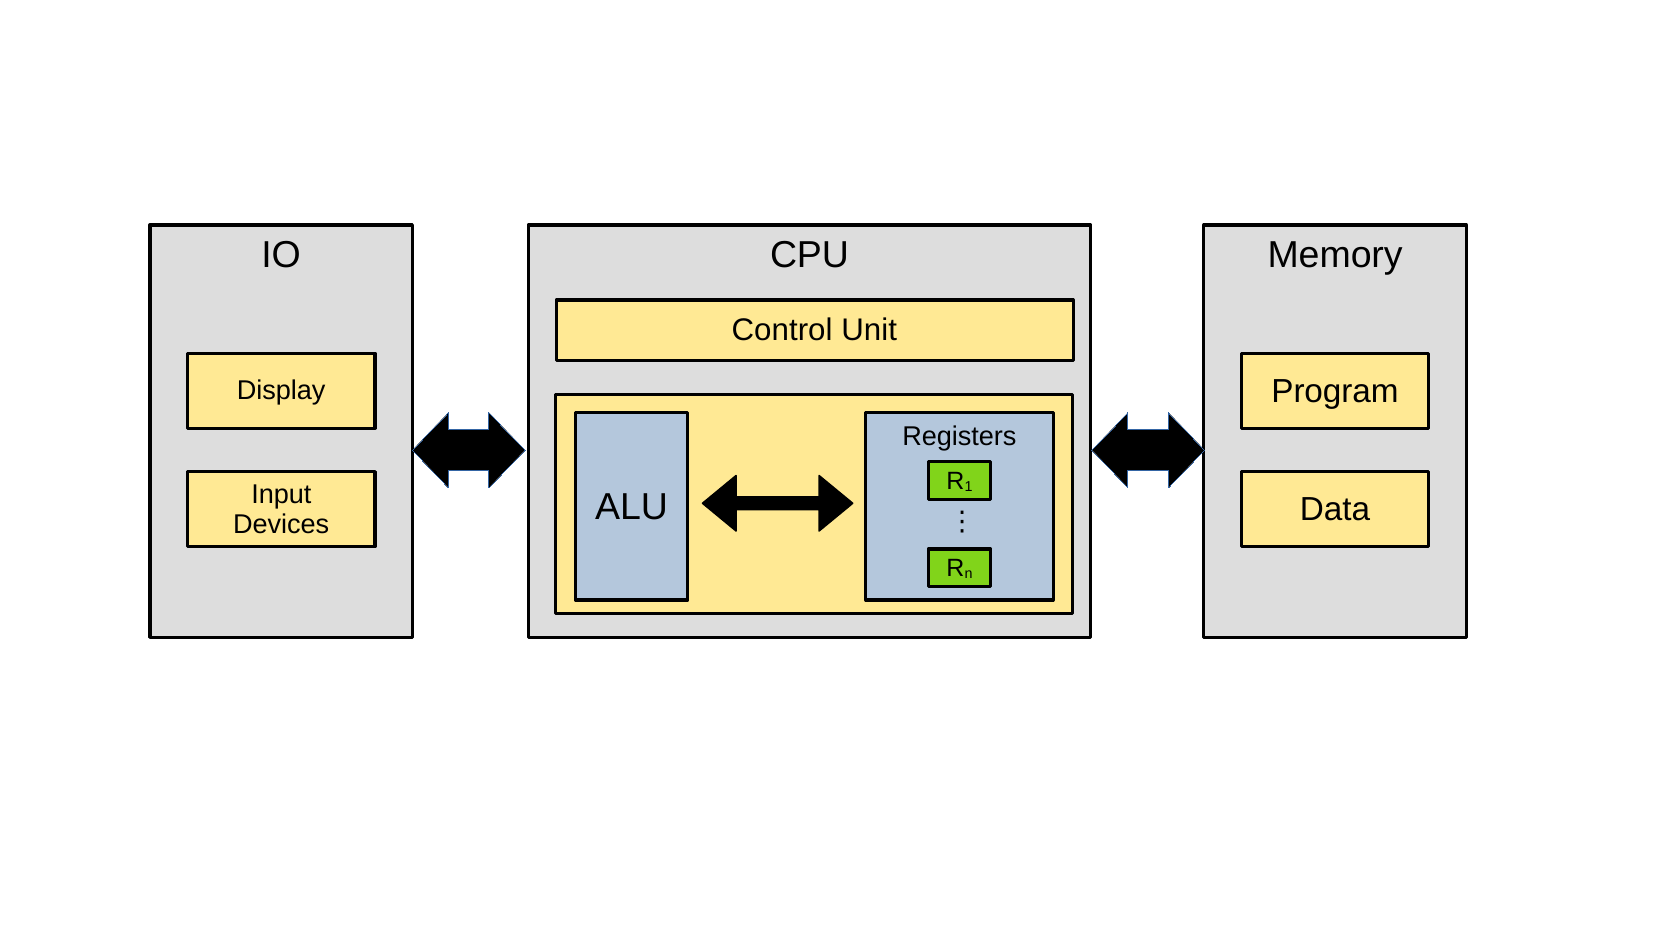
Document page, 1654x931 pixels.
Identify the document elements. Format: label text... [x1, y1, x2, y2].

text_box Rn [928, 548, 991, 587]
text_box CPU [528, 224, 1091, 638]
text_box Program [1241, 353, 1429, 429]
text_box [1091, 412, 1205, 488]
text_box R1 [928, 461, 991, 500]
text_box Registers [865, 412, 1054, 600]
text_box ALU [575, 412, 688, 600]
text_box Display [187, 353, 375, 429]
text_box Memory [1203, 224, 1467, 638]
text_box ⋮ [933, 498, 981, 544]
text_box Data [1241, 471, 1429, 547]
text_box Input Devices [187, 471, 375, 547]
text_box Control Unit [556, 300, 1074, 361]
text_box [412, 412, 526, 488]
text_box IO [149, 224, 413, 638]
text_box [555, 394, 1073, 614]
